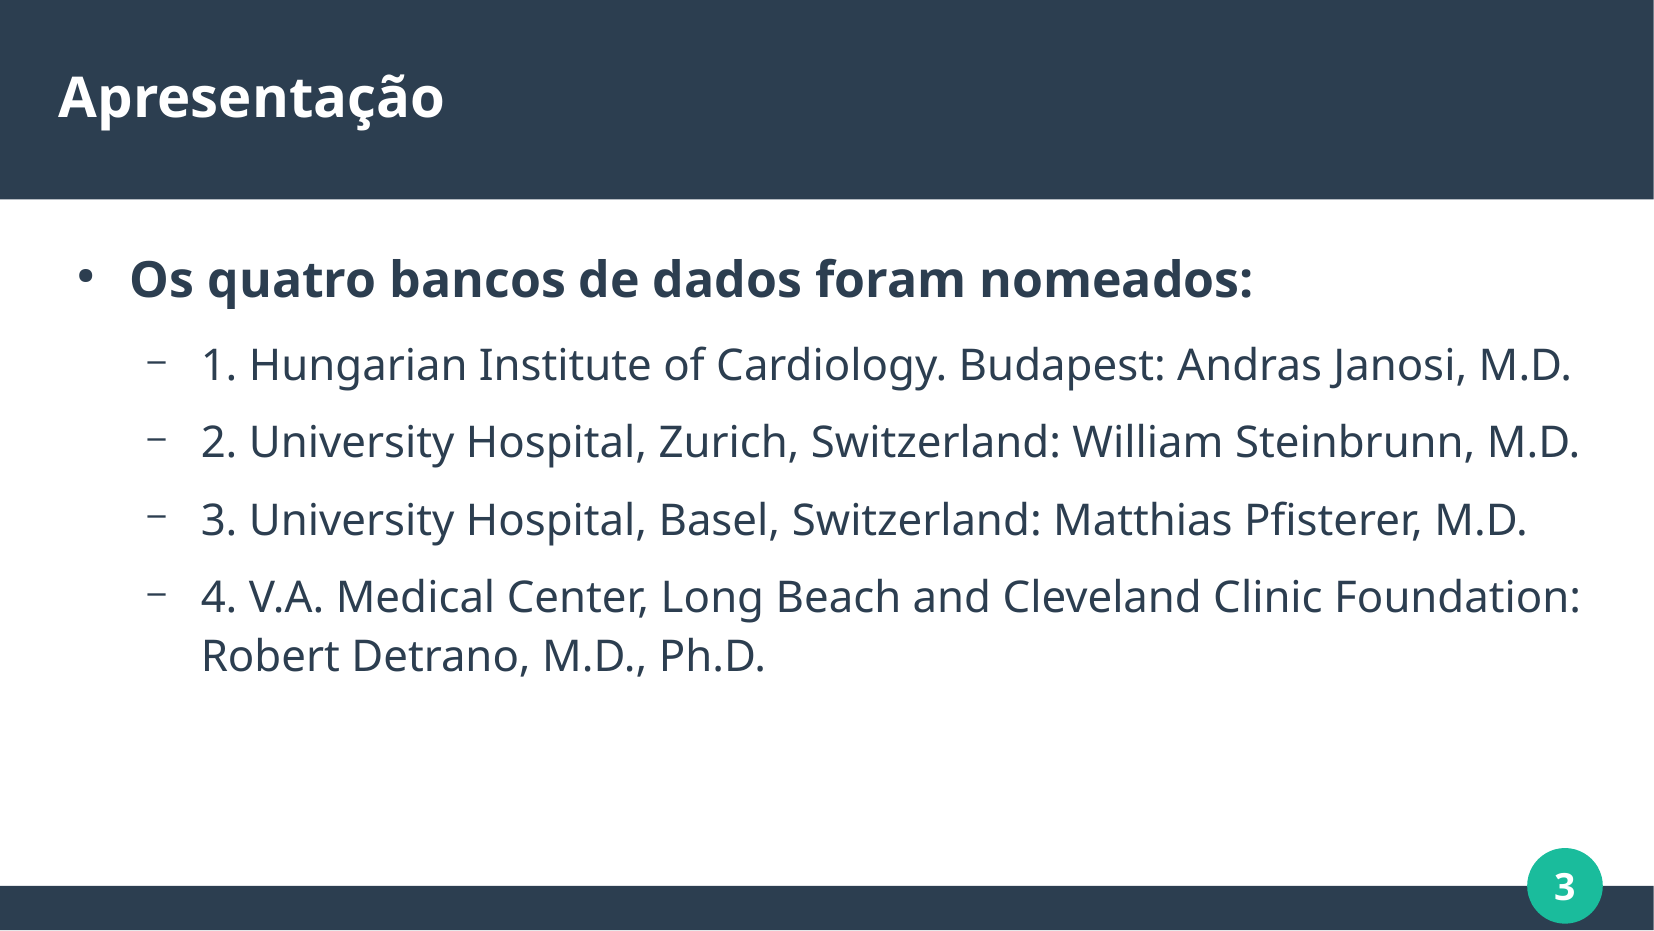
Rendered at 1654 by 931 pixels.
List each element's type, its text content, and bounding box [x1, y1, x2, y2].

list Os quatro bancos de dados foram nomeados: 1. Hungarian Institute of Cardiology. Budapest: Andras Janosi, M.D. 2. University Hospital, Zurich, Switzerland: William Steinbrunn, M.D. 3. University Hospital, Basel, Switzerland: Matthias Pfisterer, M.D. 4. V.A. Medical Center, Long Beach and Cleveland Clinic Foundation: Robert Detrano, M.D., Ph.D. [59, 243, 1595, 864]
title Apresentação [59, 37, 1595, 155]
